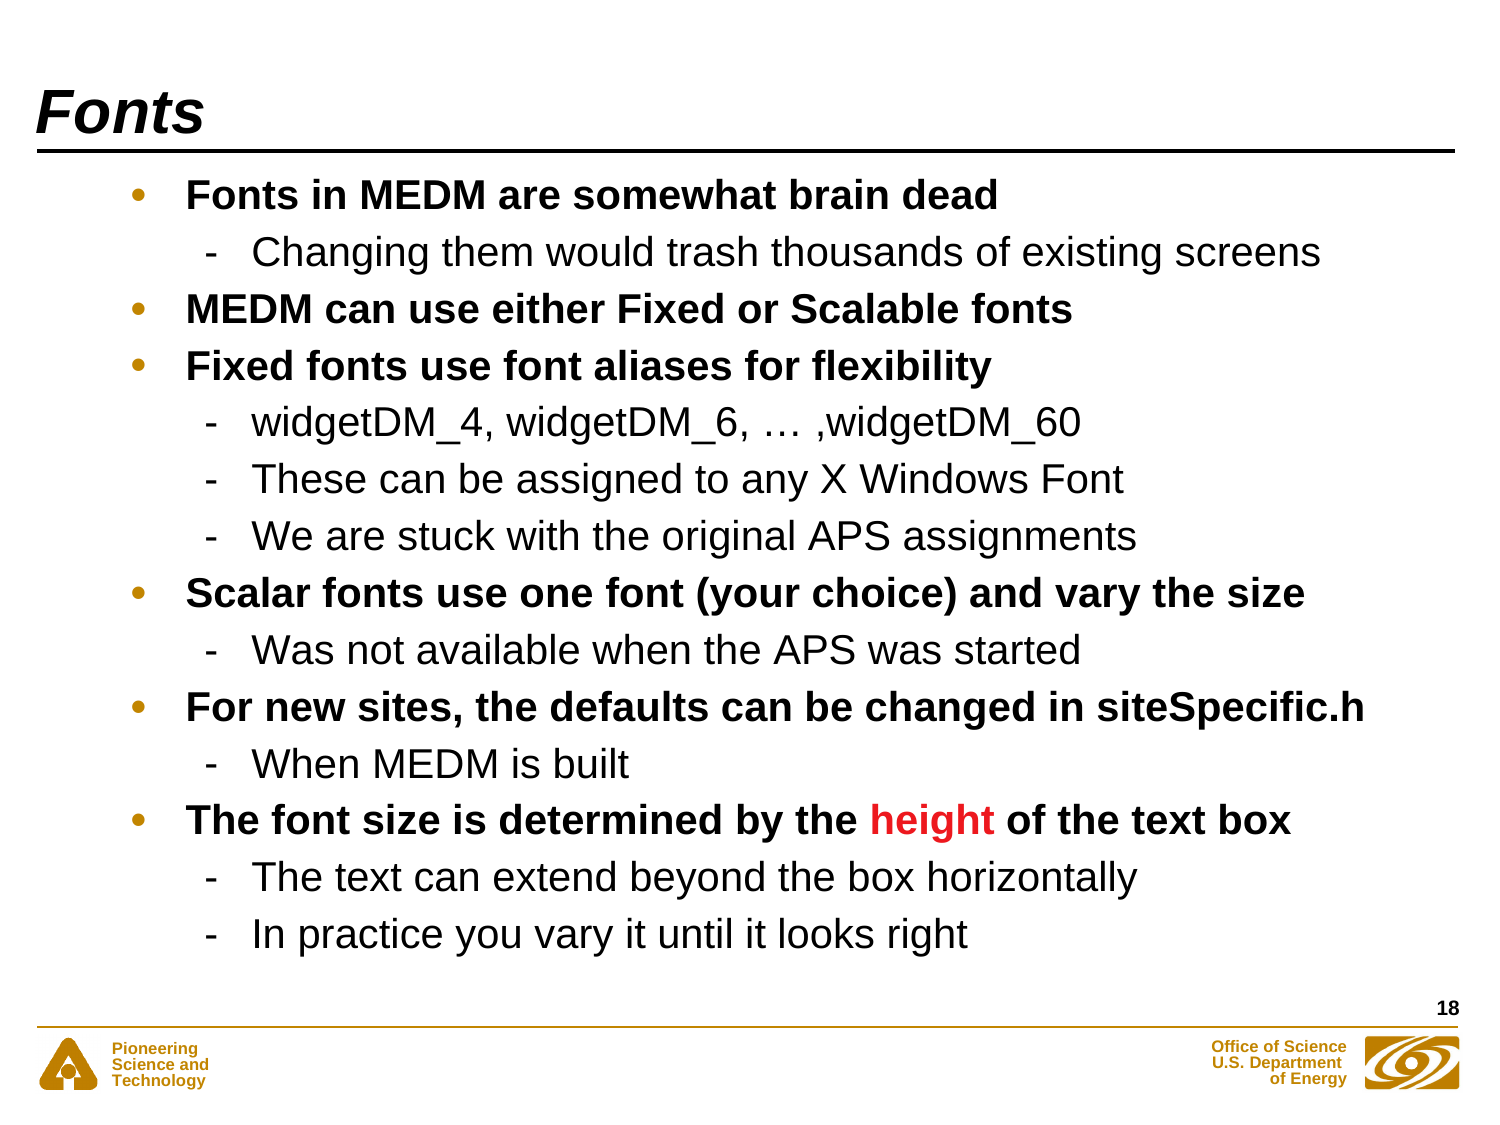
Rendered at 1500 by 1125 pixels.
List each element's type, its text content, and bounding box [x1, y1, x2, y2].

picture [35, 1034, 101, 1094]
list Fonts in MEDM are somewhat brain dead Changing them would trash thousands of existing screens MEDM can use either Fixed or Scalable fonts Fixed fonts use font aliases for flexibility widgetDM_4, widgetDM_6, … ,widgetDM_60 These can be assigned to any X Windows Font We are stuck with the original APS assignments Scalar fonts use one font (your choice) and vary the size Was not available when the APS was started For new sites, the defaults can be changed in siteSpecific.h When MEDM is built The font size is determined by the height of the text box The text can extend beyond the box horizontally In practice you vary it until it looks right [114, 164, 1459, 1008]
title Fonts [21, 75, 1459, 154]
picture [1362, 1032, 1463, 1093]
